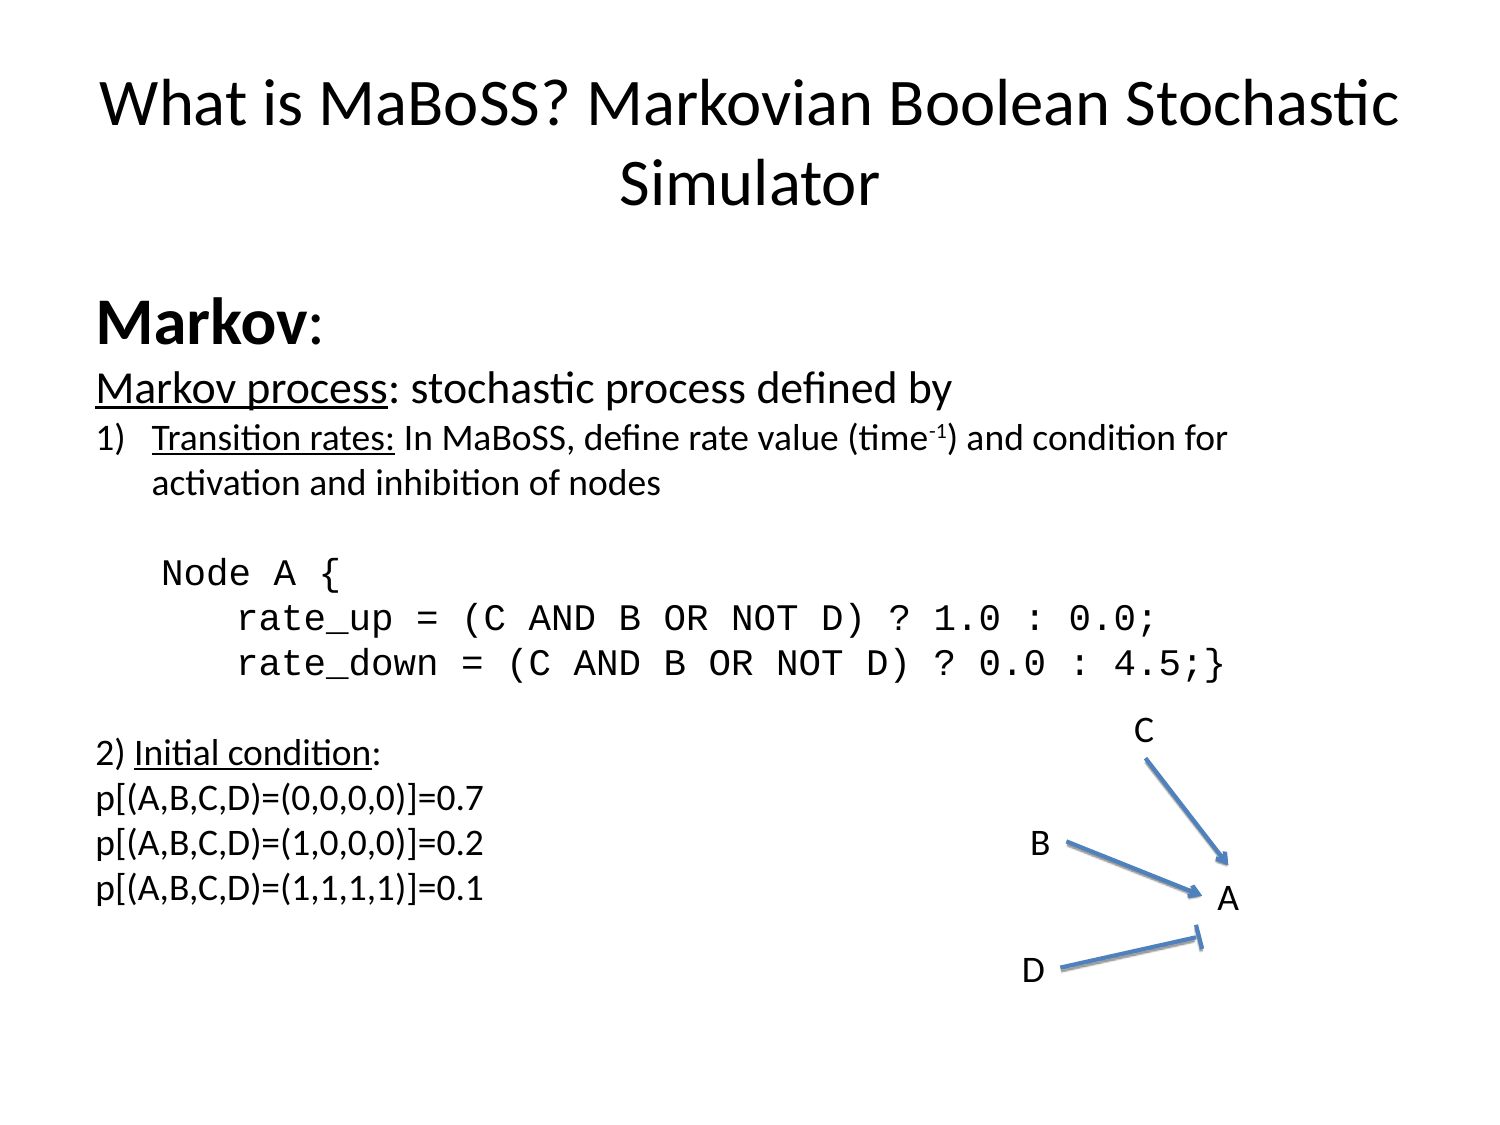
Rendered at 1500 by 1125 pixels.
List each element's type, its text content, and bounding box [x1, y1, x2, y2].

text_box Markov: Markov process: stochastic process defined by Transition rates: In MaBoSS, define rate value (time-1) and condition for activation and inhibition of nodes Node A { rate_up = (C AND B OR NOT D) ? 1.0 : 0.0; rate_down = (C AND B OR NOT D) ? 0.0 : 4.5;} 2) Initial condition: p[(A,B,C,D)=(0,0,0,0)]=0.7 p[(A,B,C,D)=(1,0,0,0)]=0.2 p[(A,B,C,D)=(1,1,1,1)]=0.1 [80, 270, 1396, 960]
text_box B [1015, 811, 1066, 871]
text_box D [1007, 937, 1060, 998]
title What is MaBoSS? Markovian Boolean Stochastic Simulator [75, 45, 1425, 233]
text_box A [1202, 865, 1254, 926]
text_box C [1119, 697, 1172, 758]
